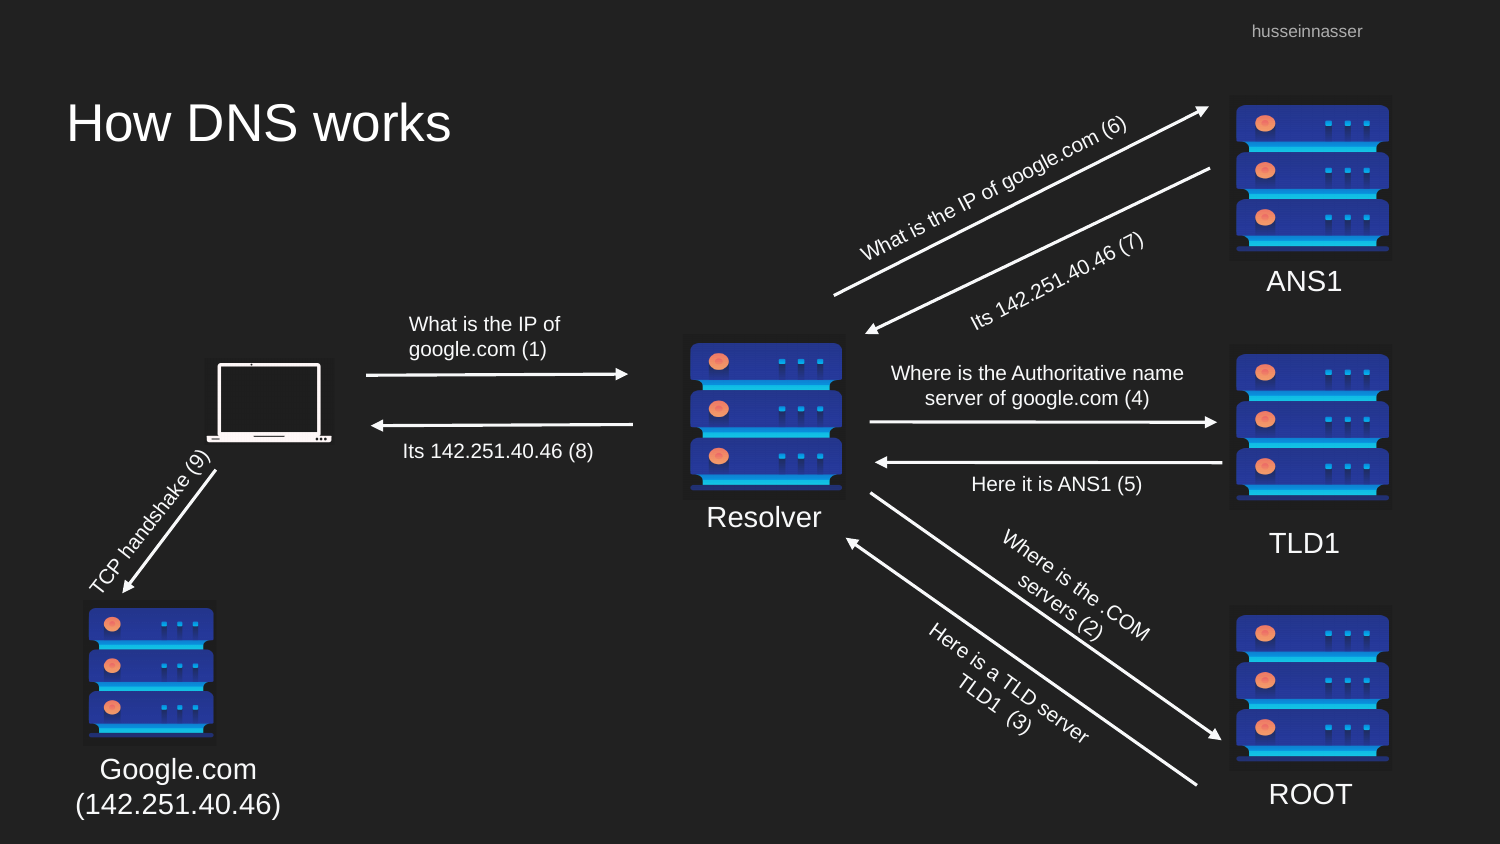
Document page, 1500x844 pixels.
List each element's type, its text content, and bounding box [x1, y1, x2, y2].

text_box ANS1 [1184, 247, 1425, 315]
text_box Where is the .COM servers (2) [955, 537, 1191, 688]
text_box What is the IP of google.com (1) [394, 295, 599, 363]
text_box Google.com (142.251.40.46) [51, 735, 306, 796]
text_box ROOT [1190, 760, 1432, 829]
text_box Resolver [643, 483, 885, 551]
picture [1229, 95, 1393, 247]
picture [83, 600, 217, 735]
text_box What is the IP of google.com (6) [833, 86, 1148, 278]
text_box Its 142.251.40.46 (7) [945, 201, 1169, 345]
text_box Here is a TLD server TLD1 (3) [889, 590, 1124, 786]
text_box Its 142.251.40.46 (8) [387, 423, 617, 467]
picture [1229, 344, 1393, 509]
text_box TCP handshake (9) [62, 406, 237, 614]
text_box Where is the Authoritative name server of google.com (4) [872, 344, 1203, 426]
picture [682, 334, 846, 483]
text_box TLD1 [1184, 509, 1425, 578]
subtitle husseinnasser [1236, 11, 1492, 53]
text_box Here it is ANS1 (5) [920, 455, 1193, 537]
title How DNS works [51, 72, 1449, 167]
picture [204, 358, 335, 445]
picture [1229, 605, 1393, 760]
